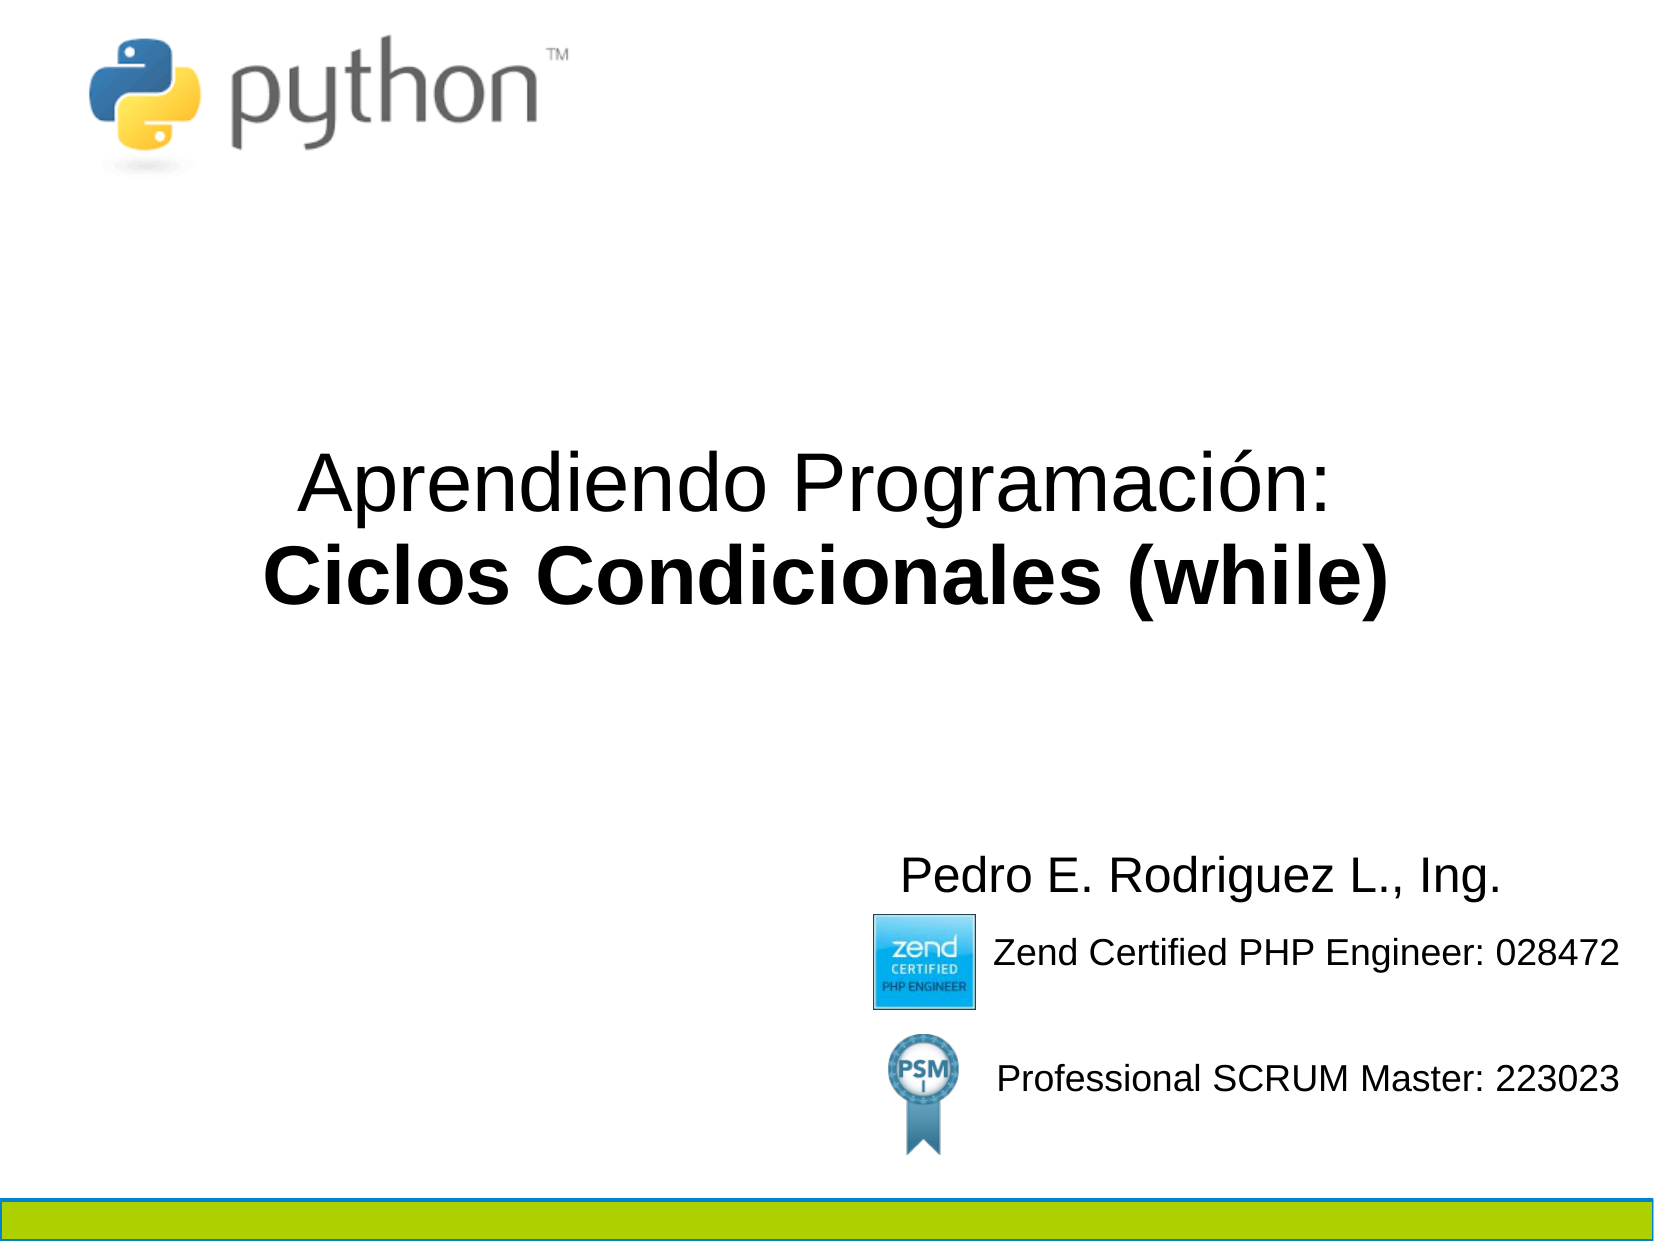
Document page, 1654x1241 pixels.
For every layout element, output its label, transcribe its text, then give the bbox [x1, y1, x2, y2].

picture [873, 914, 976, 1010]
picture [10, 6, 616, 211]
picture [870, 1034, 977, 1155]
subtitle Aprendiendo Programación: Ciclos Condicionales (while) [82, 49, 1571, 1010]
text_box Pedro E. Rodriguez L., Ing. Zend Certified PHP Engineer: 028472 Professional SCRUM Master: 223023 [885, 840, 1636, 1107]
text_box [0, 1200, 1654, 1241]
